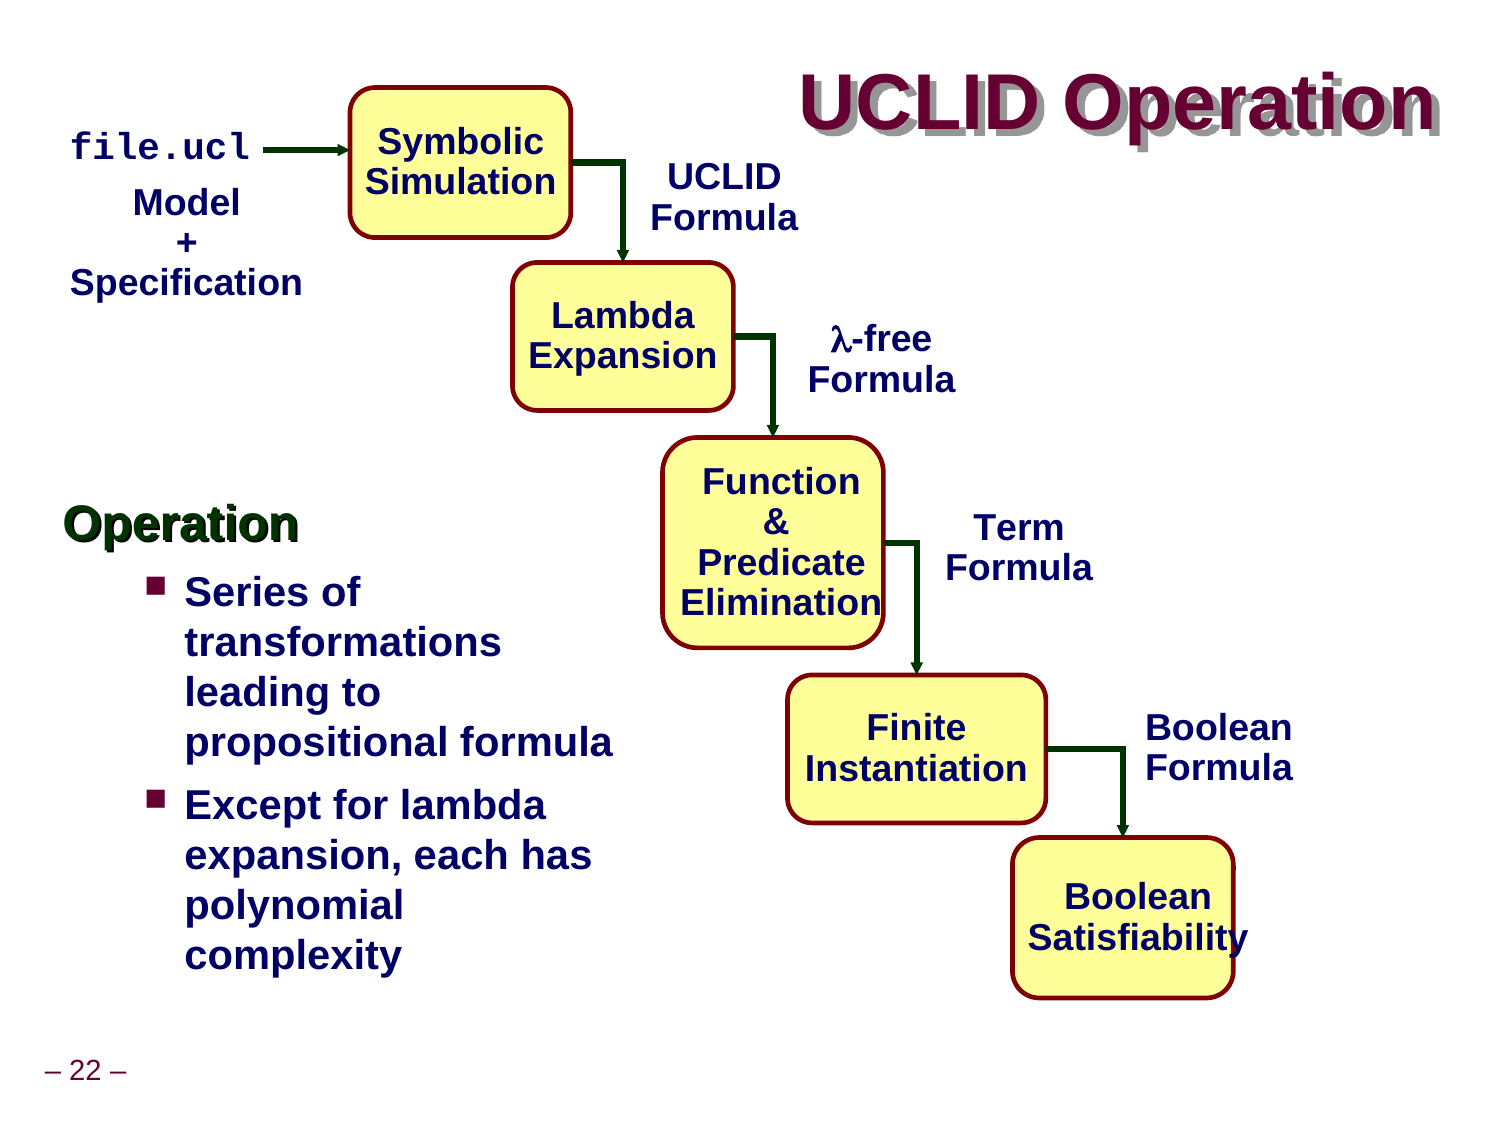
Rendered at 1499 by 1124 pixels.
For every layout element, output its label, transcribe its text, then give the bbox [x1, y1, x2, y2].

text_box Lambda Expansion [512, 262, 734, 411]
text_box Symbolic Simulation [349, 87, 571, 238]
text_box UCLID Formula [642, 149, 806, 247]
text_box Model + Specification [62, 174, 312, 312]
text_box Term Formula [937, 499, 1101, 597]
list Operation Series of transformations leading to propositional formula Except for lambda expansion, each has polynomial complexity [47, 487, 638, 1056]
text_box Function & Predicate Elimination [662, 437, 884, 648]
text_box -free Formula [799, 311, 964, 409]
text_box Boolean Formula [1137, 699, 1301, 797]
title UCLID Operation [66, 40, 1438, 169]
text_box Finite Instantiation [787, 674, 1046, 823]
text_box file.ucl [62, 119, 258, 174]
text_box Boolean Satisfiability [1012, 837, 1234, 998]
